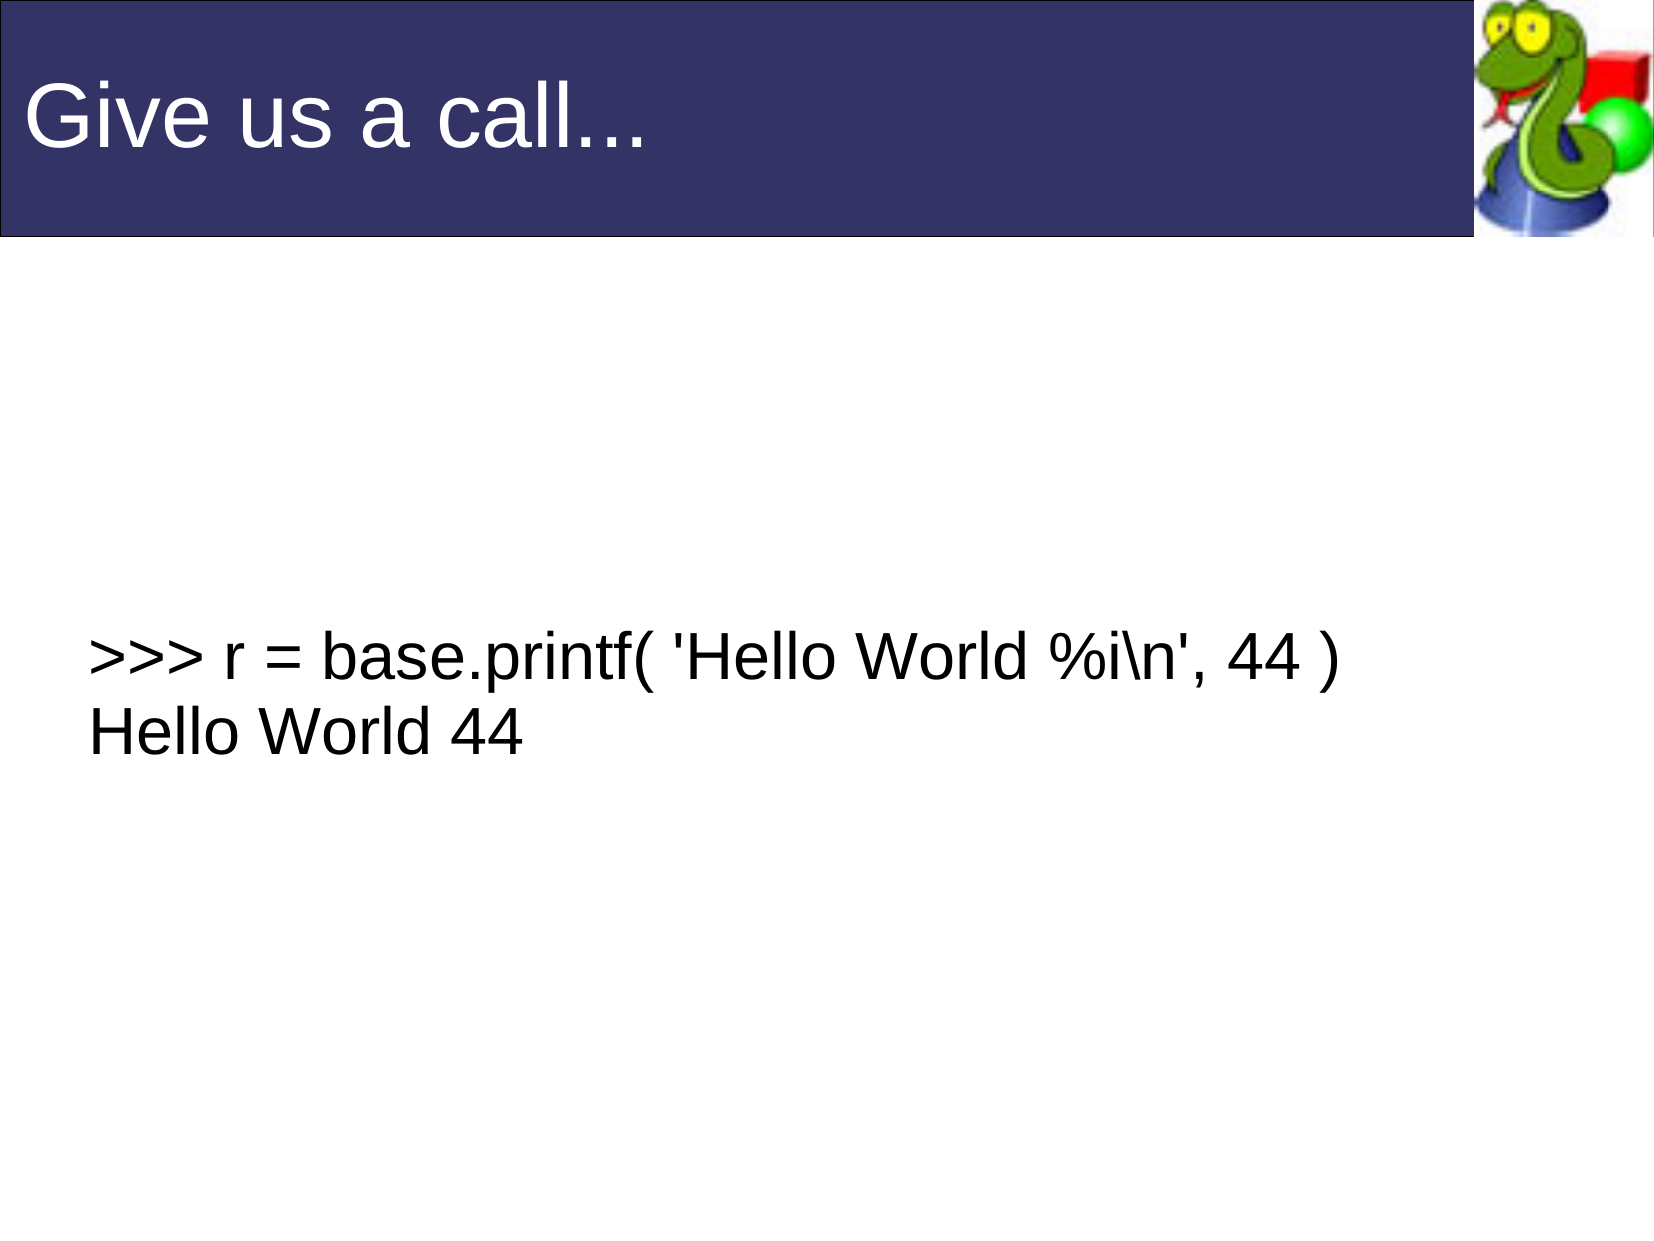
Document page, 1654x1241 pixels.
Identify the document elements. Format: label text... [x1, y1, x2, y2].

picture [1474, 0, 1654, 237]
subtitle >>> r = base.printf( 'Hello World %i\n', 44 ) Hello World 44 [88, 450, 1565, 938]
title Give us a call... [23, 19, 1477, 212]
